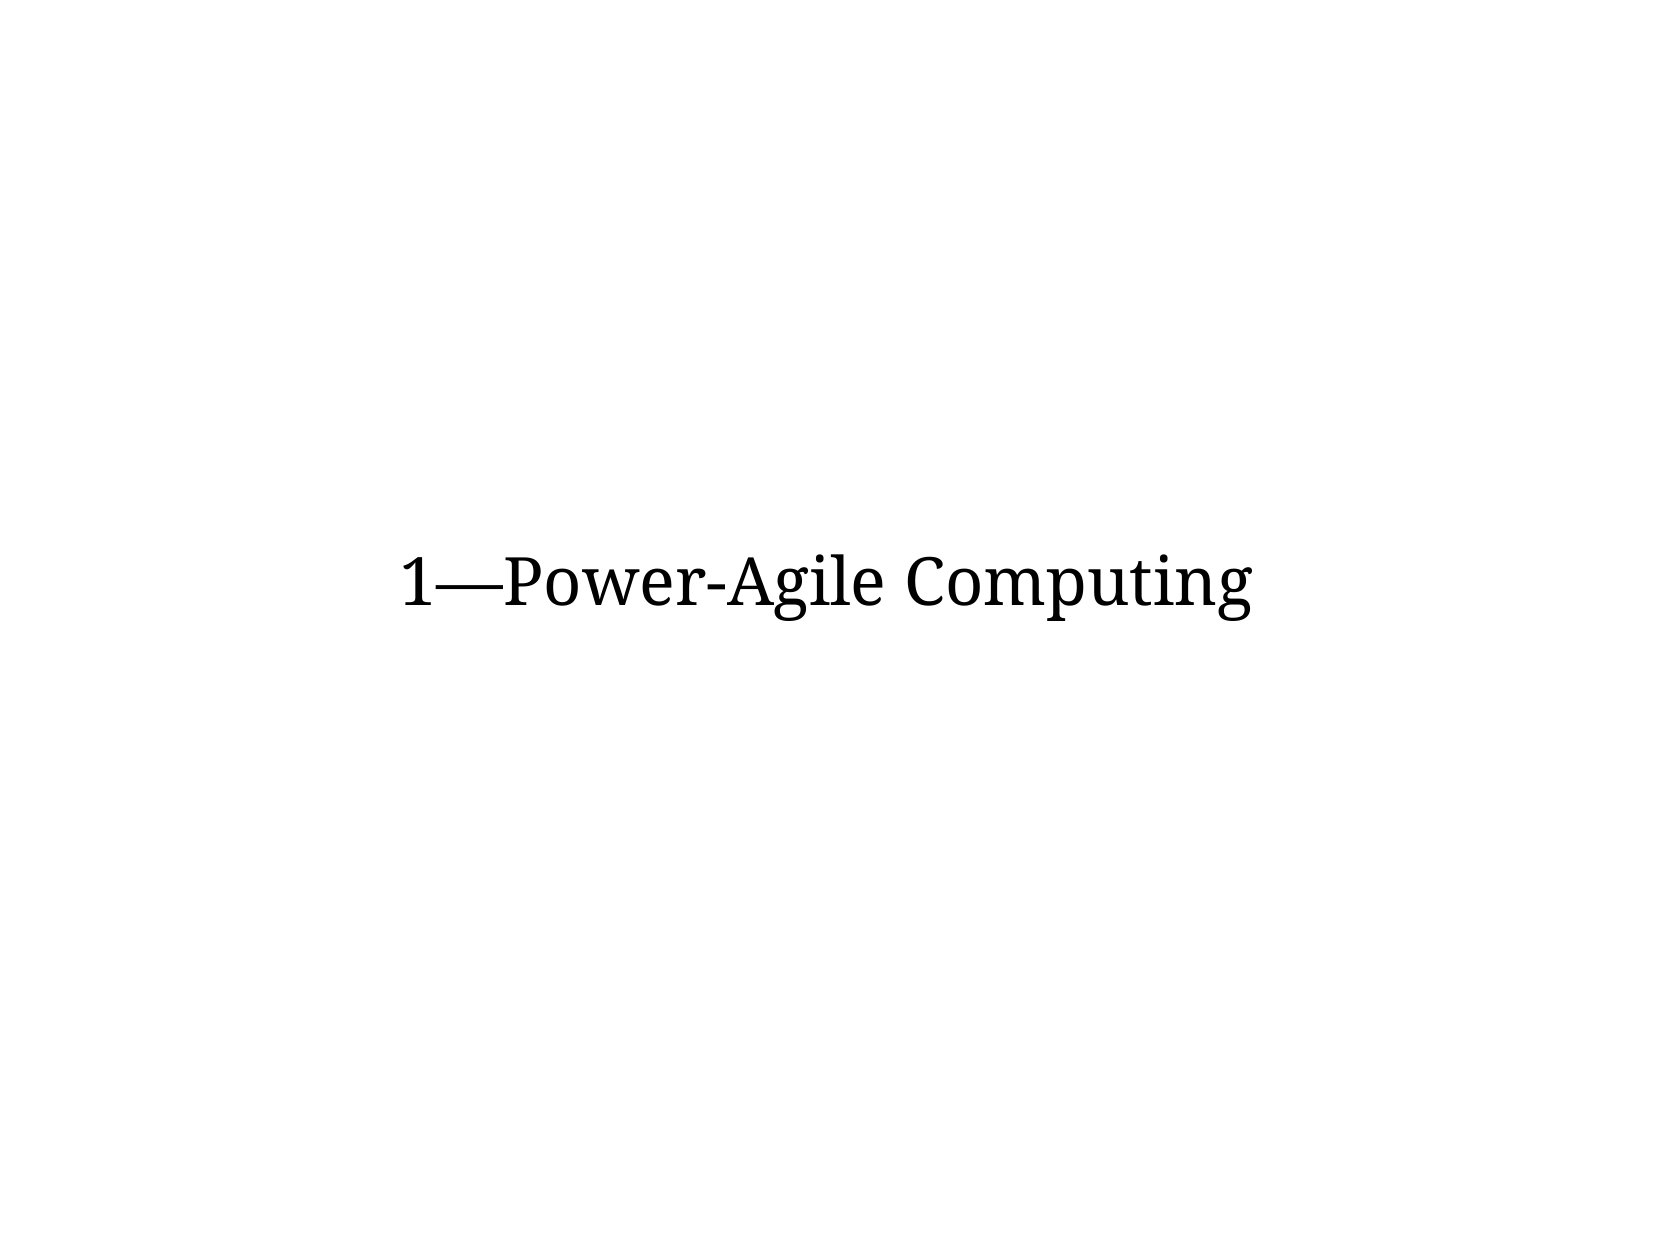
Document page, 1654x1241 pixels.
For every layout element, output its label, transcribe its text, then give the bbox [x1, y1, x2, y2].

subtitle 1—Power-Agile Computing [82, 56, 1571, 1102]
